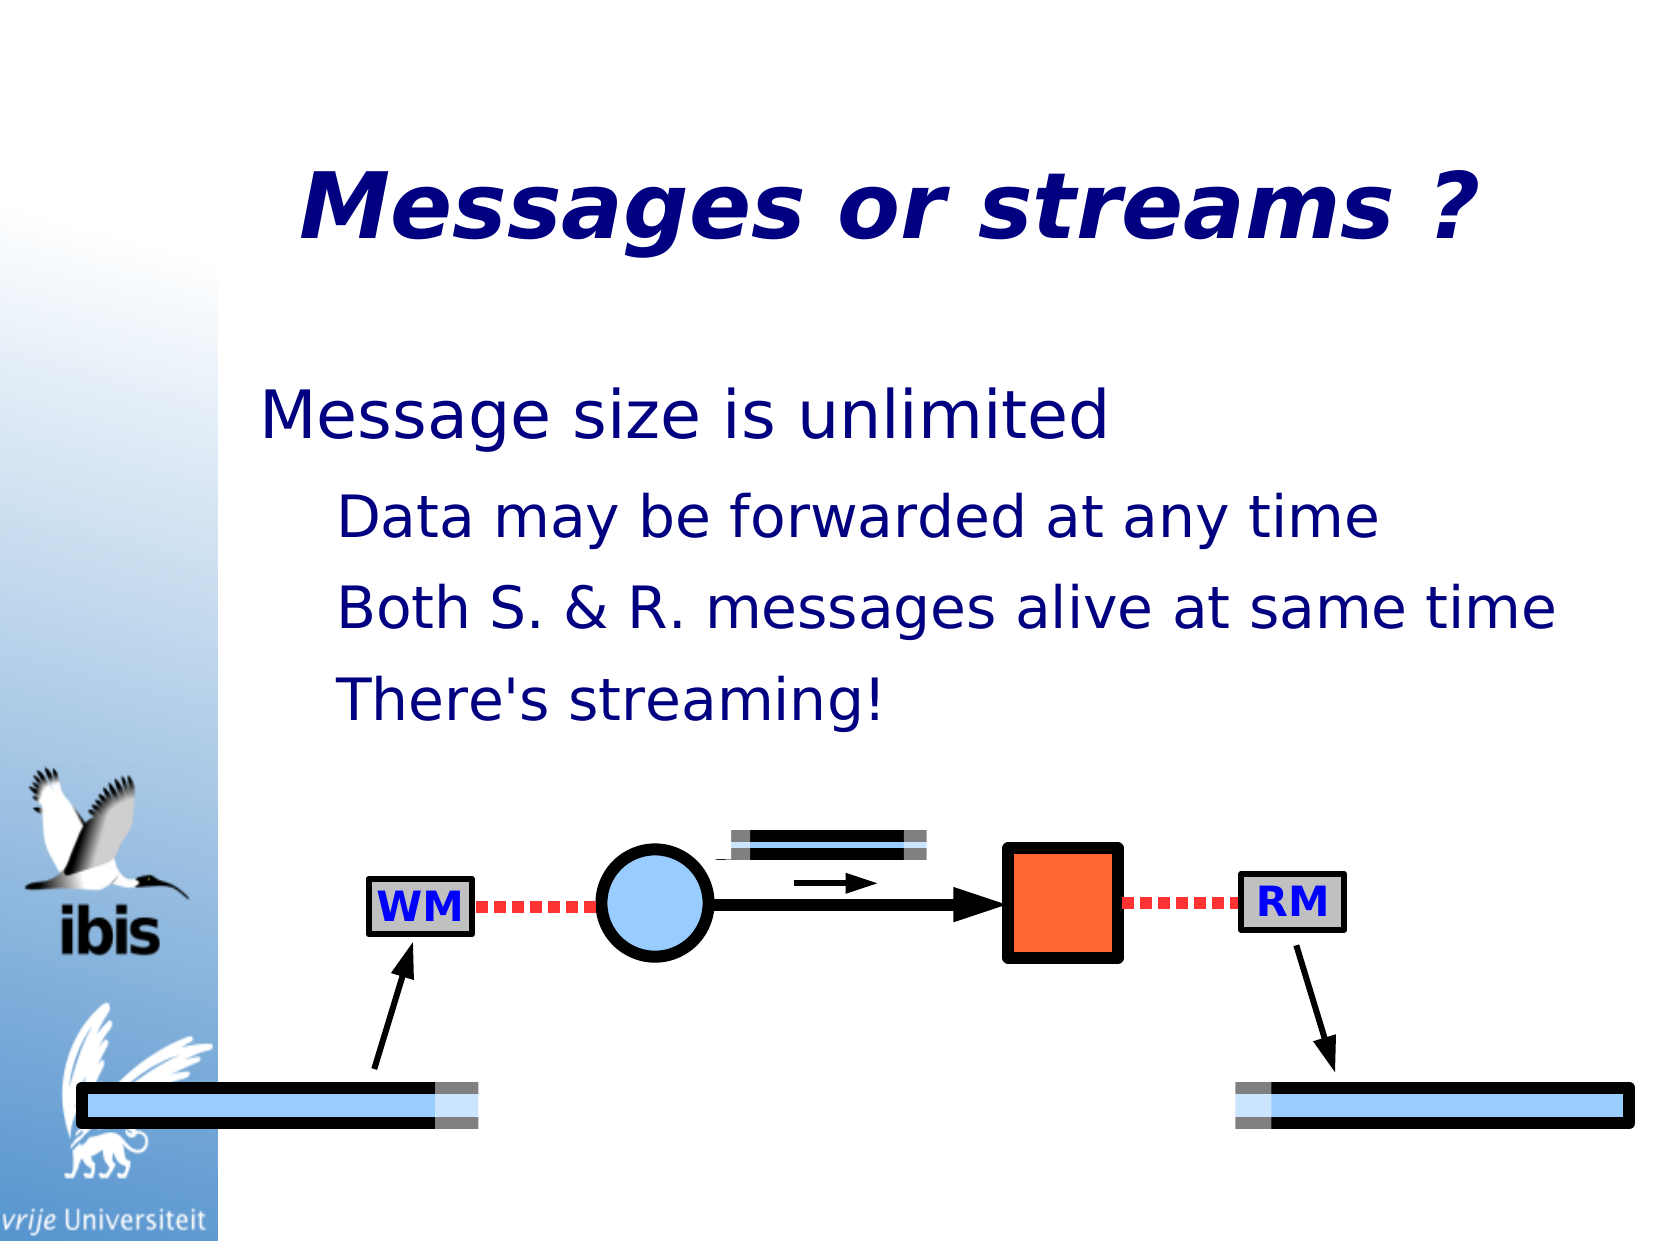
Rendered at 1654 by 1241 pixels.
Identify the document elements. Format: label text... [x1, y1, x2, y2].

text_box [1008, 848, 1118, 958]
title Messages or streams ? [248, 102, 1534, 310]
text_box [706, 823, 951, 865]
text_box [601, 849, 709, 957]
text_box [357, 633, 361, 698]
text_box [1189, 1069, 1630, 1145]
text_box WM [368, 878, 472, 935]
text_box [81, 1066, 525, 1144]
picture [0, 0, 218, 1241]
list Message size is unlimited Data may be forwarded at any time Both S. & R. messages alive at same time There's streaming! [241, 376, 1654, 1158]
text_box RM [1241, 874, 1345, 930]
